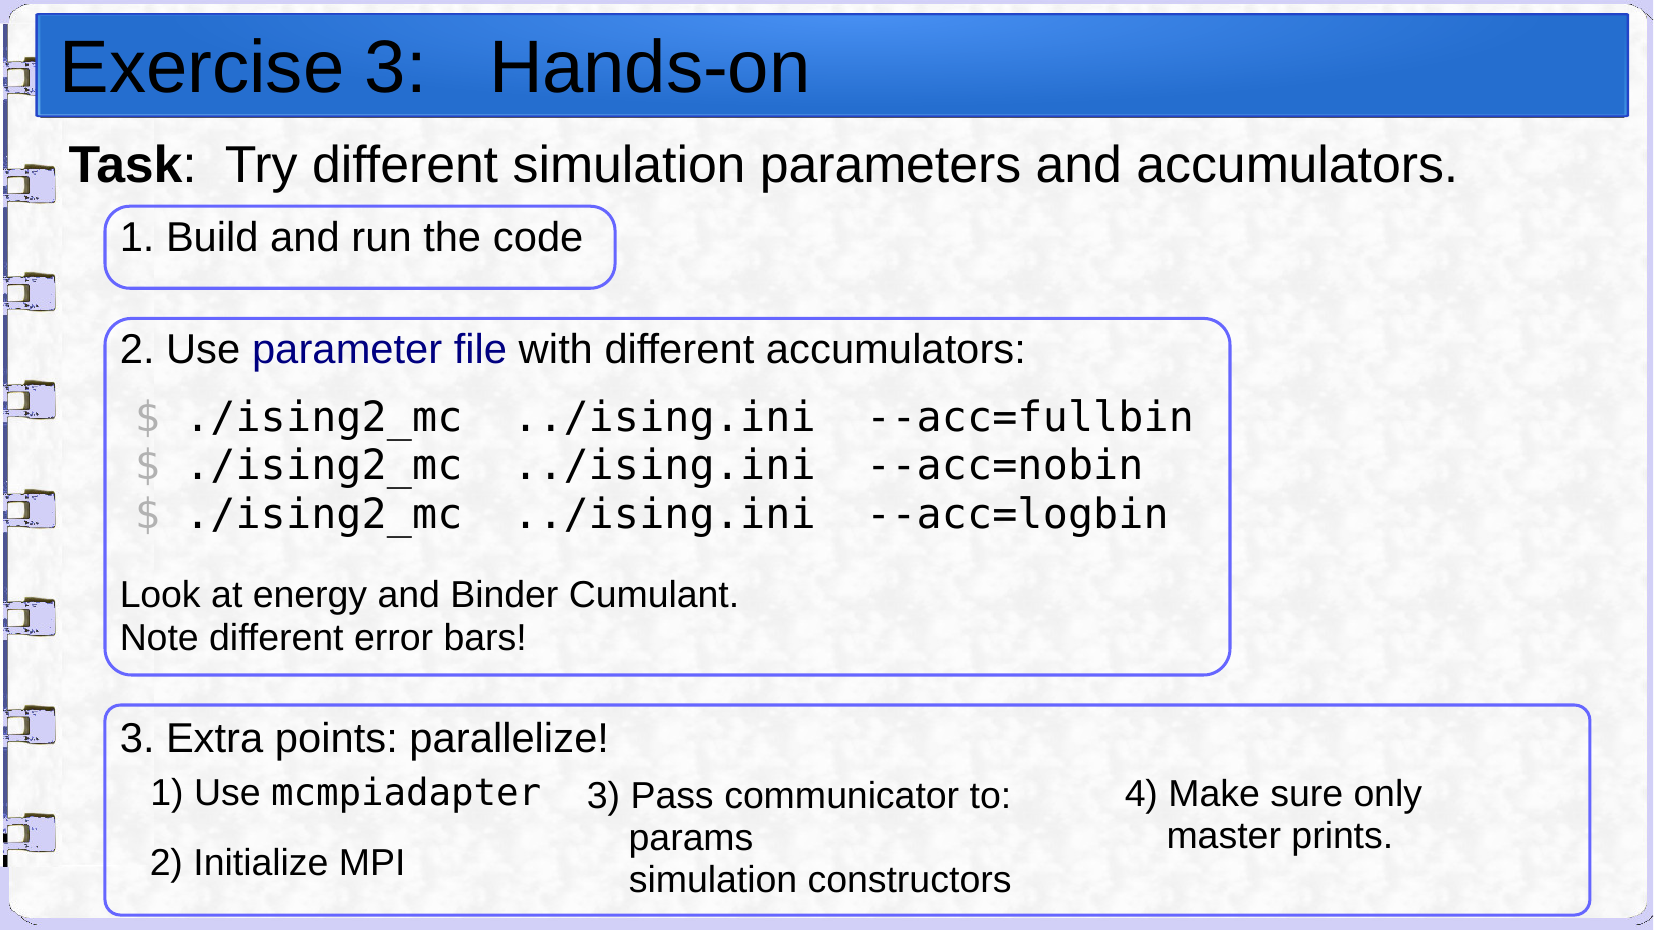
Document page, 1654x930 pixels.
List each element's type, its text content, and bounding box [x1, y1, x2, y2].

text_box 1. Build and run the code [107, 208, 601, 274]
list Task: Try different simulation parameters and accumulators. [68, 135, 1606, 241]
text_box $ ./ising2_mc ../ising.ini --acc=fullbin $ ./ising2_mc ../ising.ini --acc=nobin $ ./ising2_mc ../ising.ini --acc=logbin [120, 385, 1216, 548]
text_box 4) Make sure only master prints. [1110, 765, 1440, 865]
title Exercise 3: Hands-on [59, 13, 1620, 120]
text_box 1) Use mcmpiadapter [135, 763, 573, 822]
text_box 3. Extra points: parallelize! [107, 707, 841, 775]
text_box 2. Use parameter file with different accumulators: [107, 320, 1051, 386]
text_box 2) Initialize MPI [135, 833, 435, 891]
text_box Look at energy and Binder Cumulant. Note different error bars! [105, 566, 1051, 666]
text_box 3) Pass communicator to: params simulation constructors [572, 767, 1036, 909]
picture [0, 0, 1654, 930]
